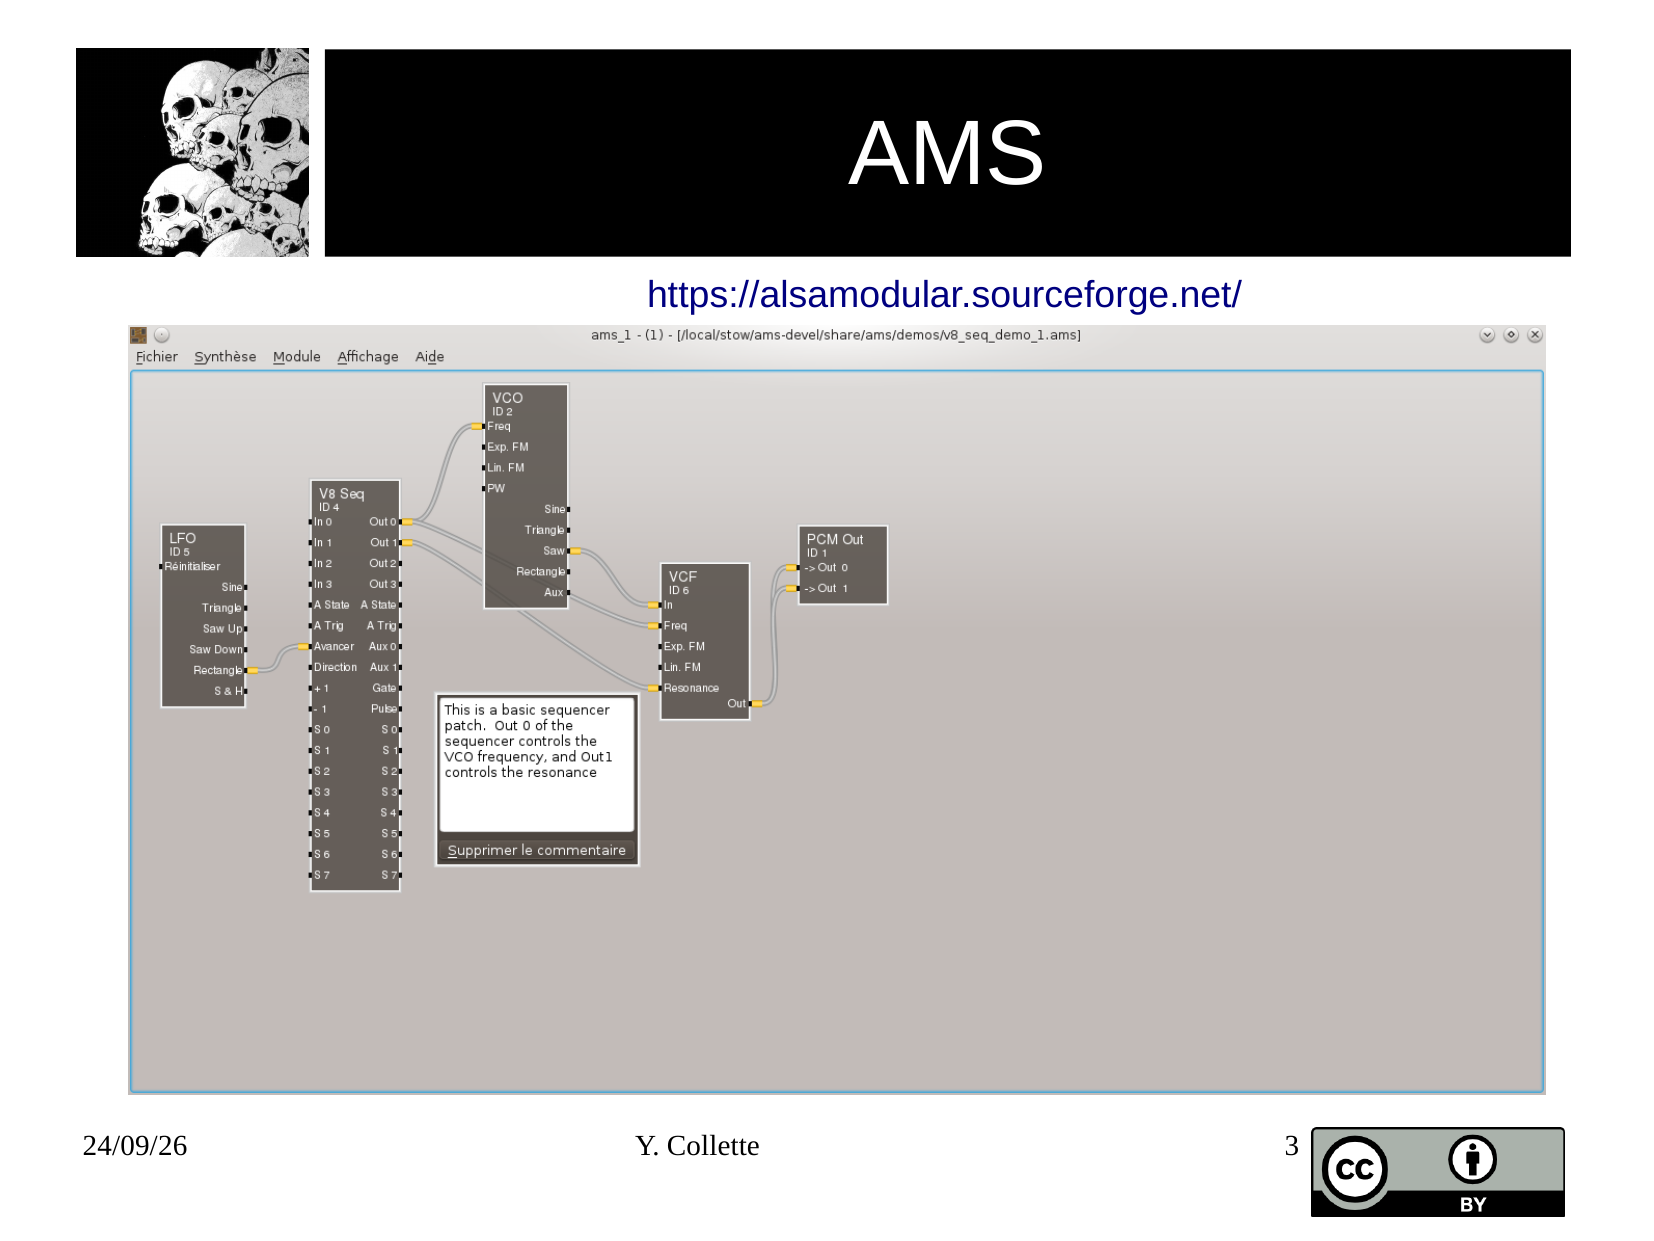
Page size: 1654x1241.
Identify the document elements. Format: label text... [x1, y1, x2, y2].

picture [1311, 1127, 1565, 1217]
text_box https://alsamodular.sourceforge.net/ [632, 265, 1330, 325]
picture [128, 325, 1546, 1095]
title AMS [324, 49, 1571, 257]
picture [76, 48, 309, 257]
